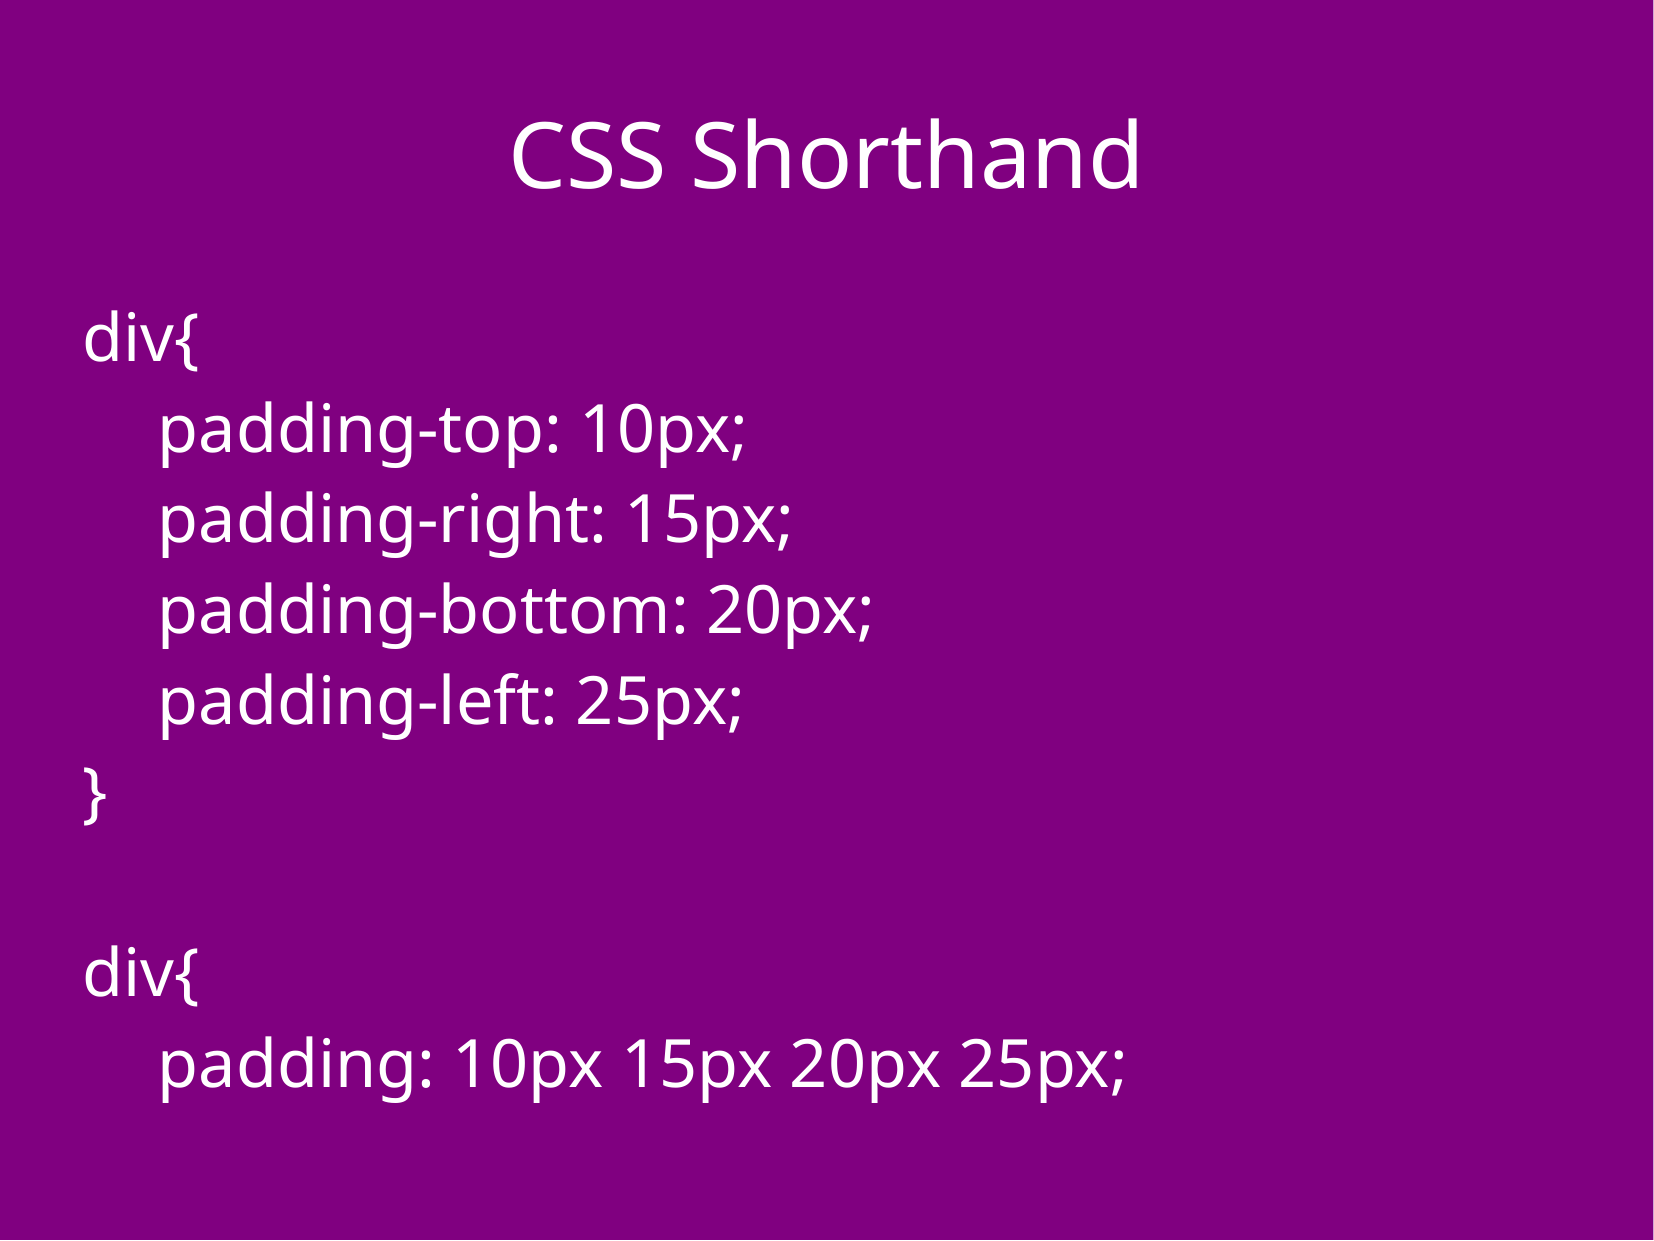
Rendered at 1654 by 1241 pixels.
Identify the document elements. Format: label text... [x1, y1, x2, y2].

title CSS Shorthand [82, 49, 1571, 257]
subtitle div{ padding-top: 10px; padding-right: 15px; padding-bottom: 20px; padding-left: 25px; } div{ padding: 10px 15px 20px 25px; } [82, 290, 1571, 1109]
